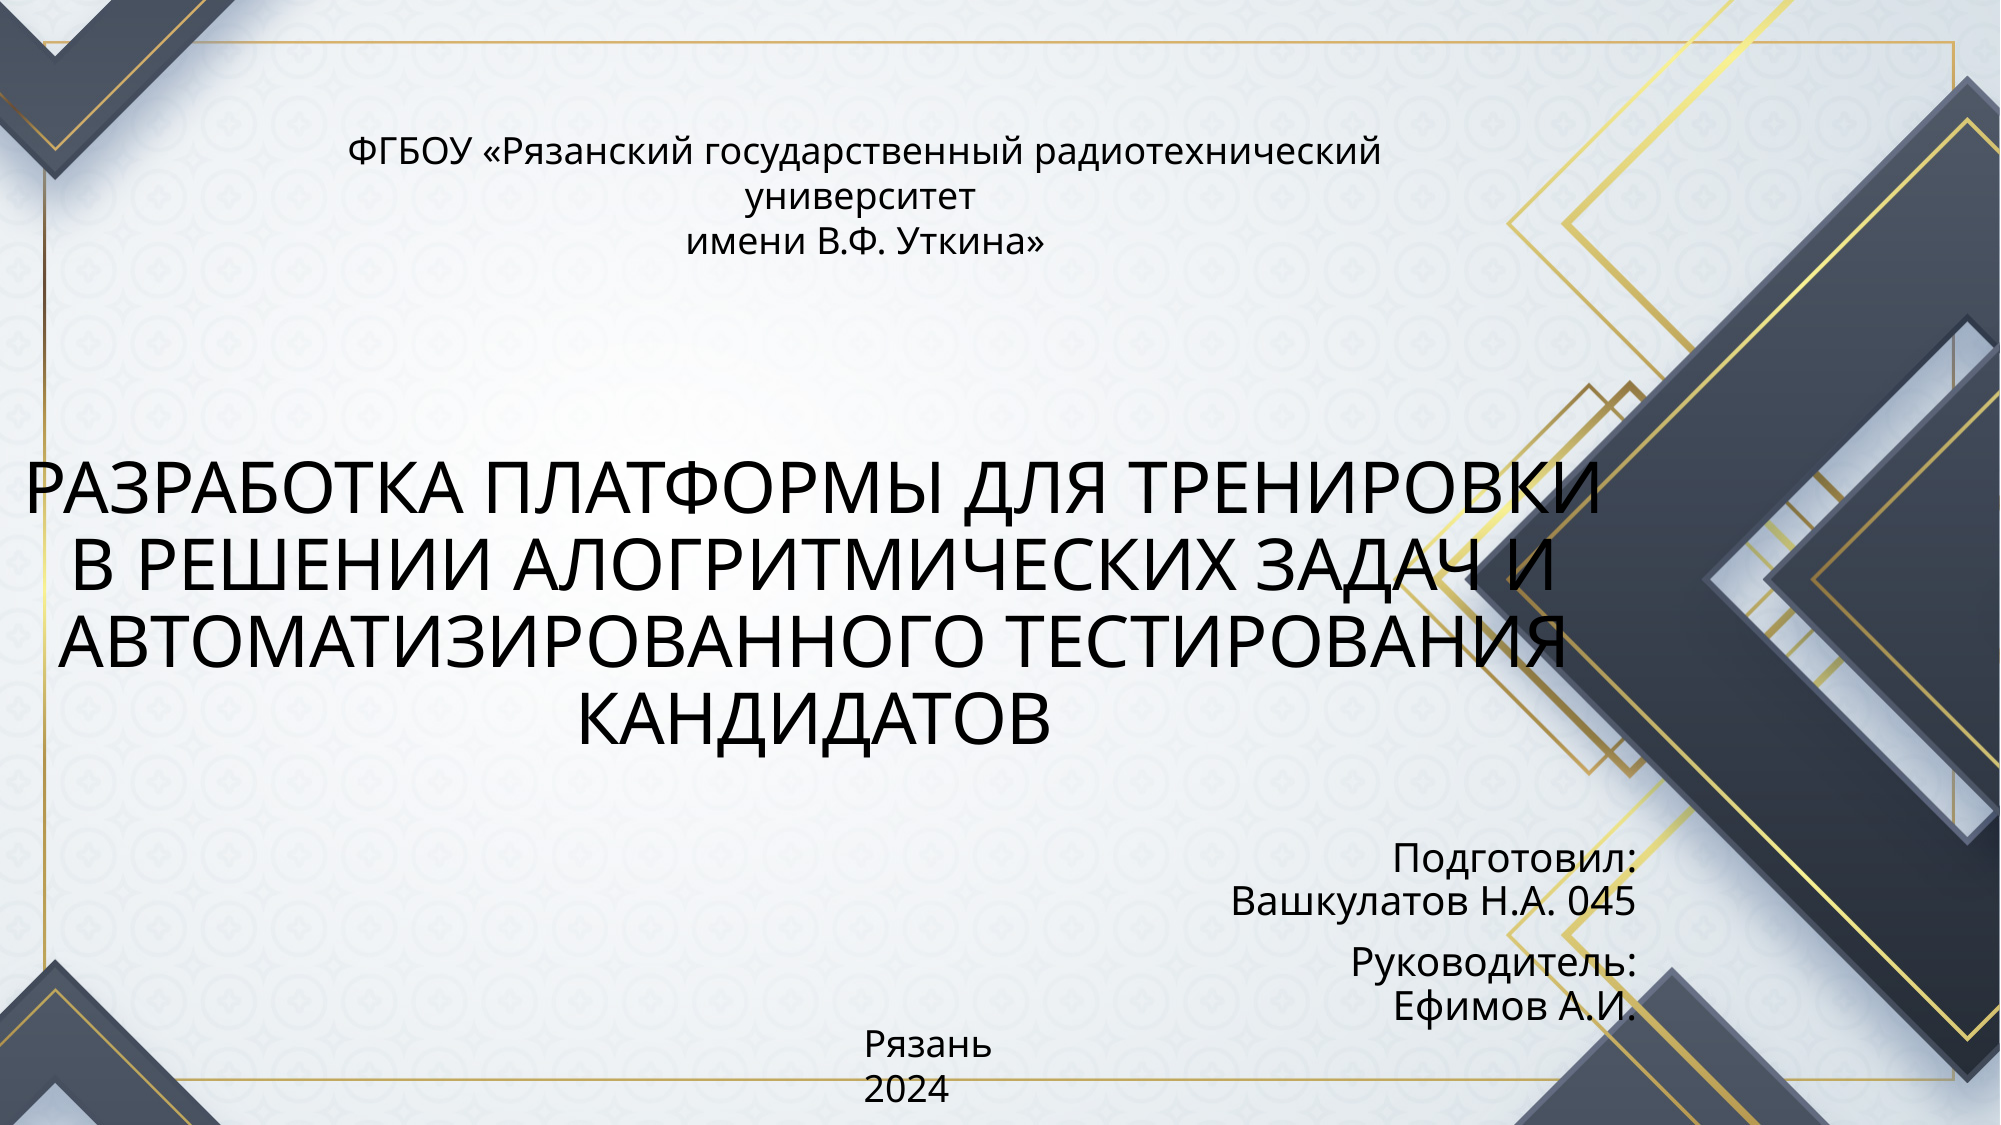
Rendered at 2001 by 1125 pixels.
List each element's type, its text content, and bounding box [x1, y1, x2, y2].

text_box Рязань 2024 [848, 1012, 1102, 1118]
text_box ФГБОУ «Рязанский государственный радиотехнический университет имени В.Ф. Уткина» [242, 119, 1489, 315]
subtitle Подготовил: Вашкулатов Н.А. 045 Руководитель: Ефимов А.И. [1135, 837, 1638, 1031]
picture [0, 0, 2000, 1125]
title РАЗРАБОТКА ПЛАТФОРМЫ ДЛЯ ТРЕНИРОВКИ В РЕШЕНИИ АЛОГРИТМИЧЕСКИХ ЗАДАЧ И АВТОМАТИЗИРОВАННОГО ТЕСТИРОВАНИЯ КАНДИДАТОВ [20, 373, 1608, 761]
